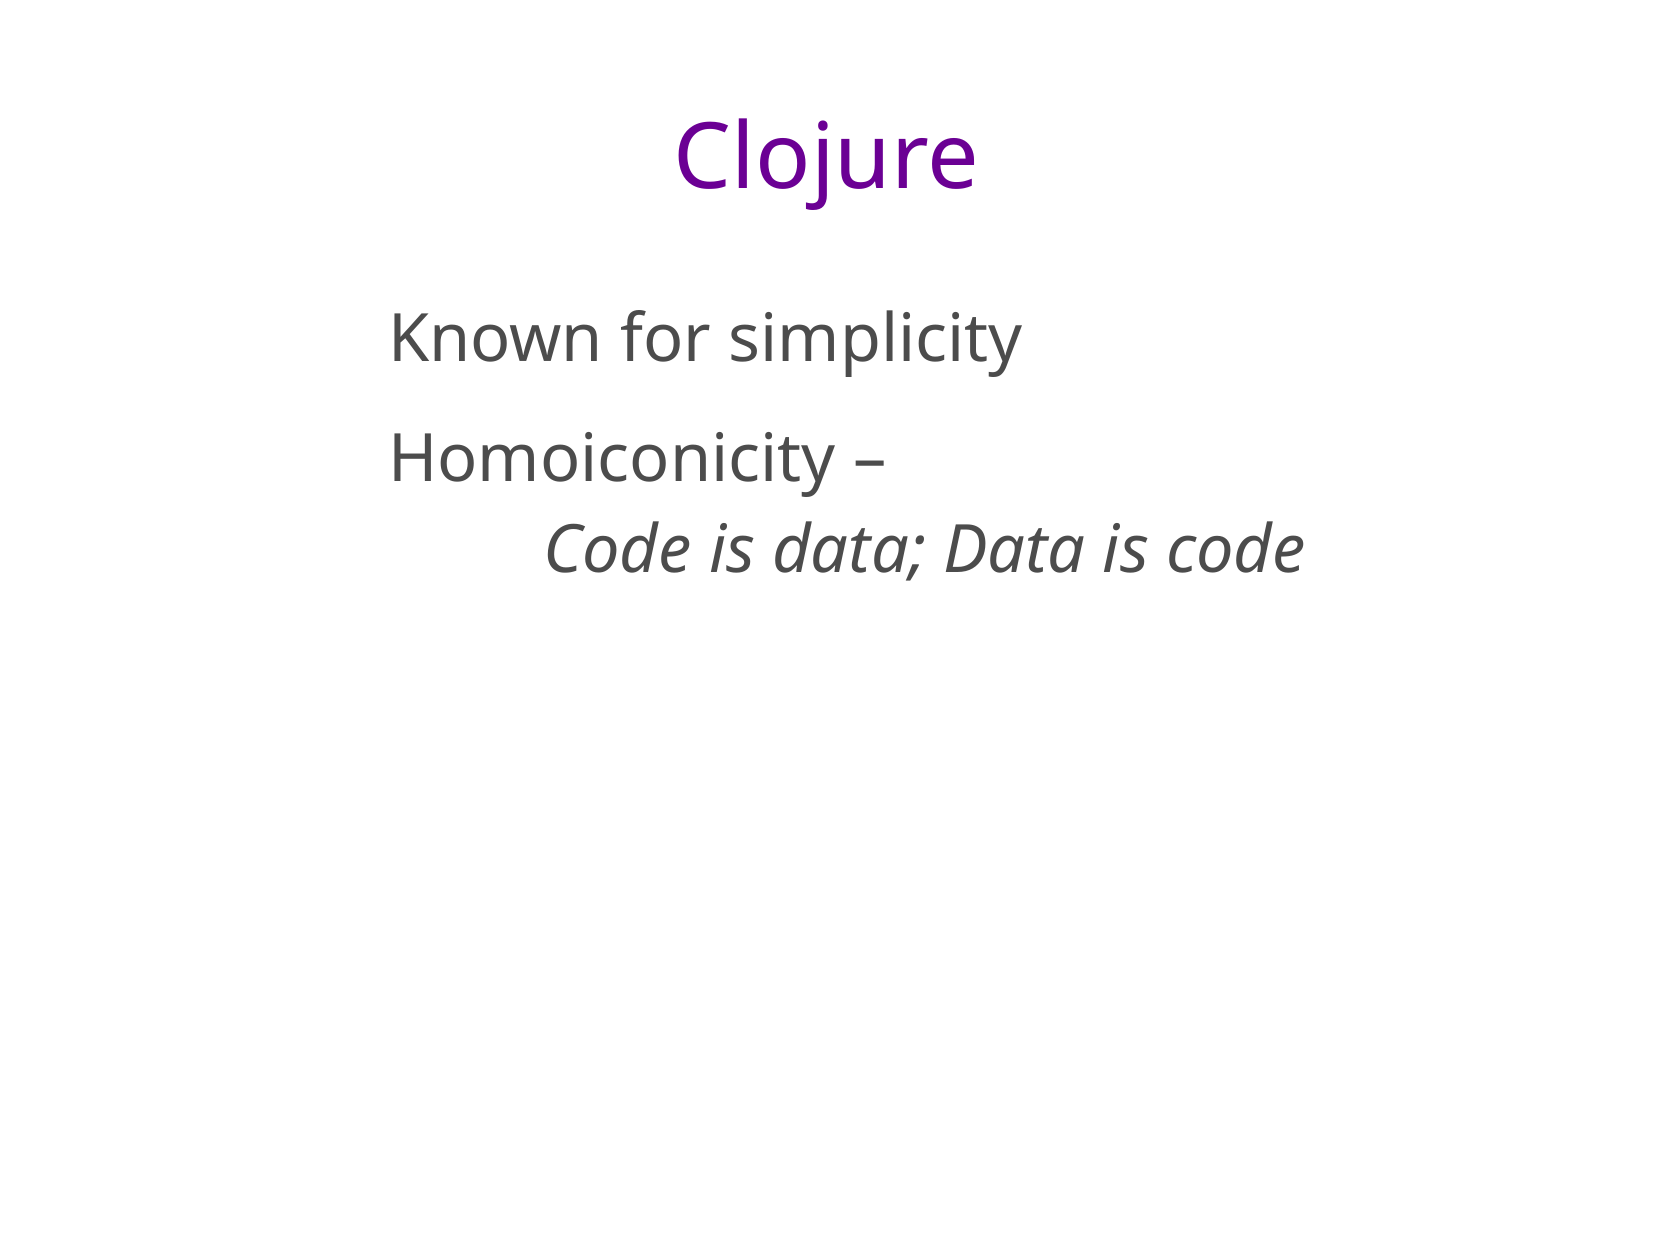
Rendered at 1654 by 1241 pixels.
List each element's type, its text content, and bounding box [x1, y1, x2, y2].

title Clojure [82, 49, 1571, 257]
list Known for simplicity Homoiconicity – Code is data; Data is code [317, 290, 1337, 1010]
